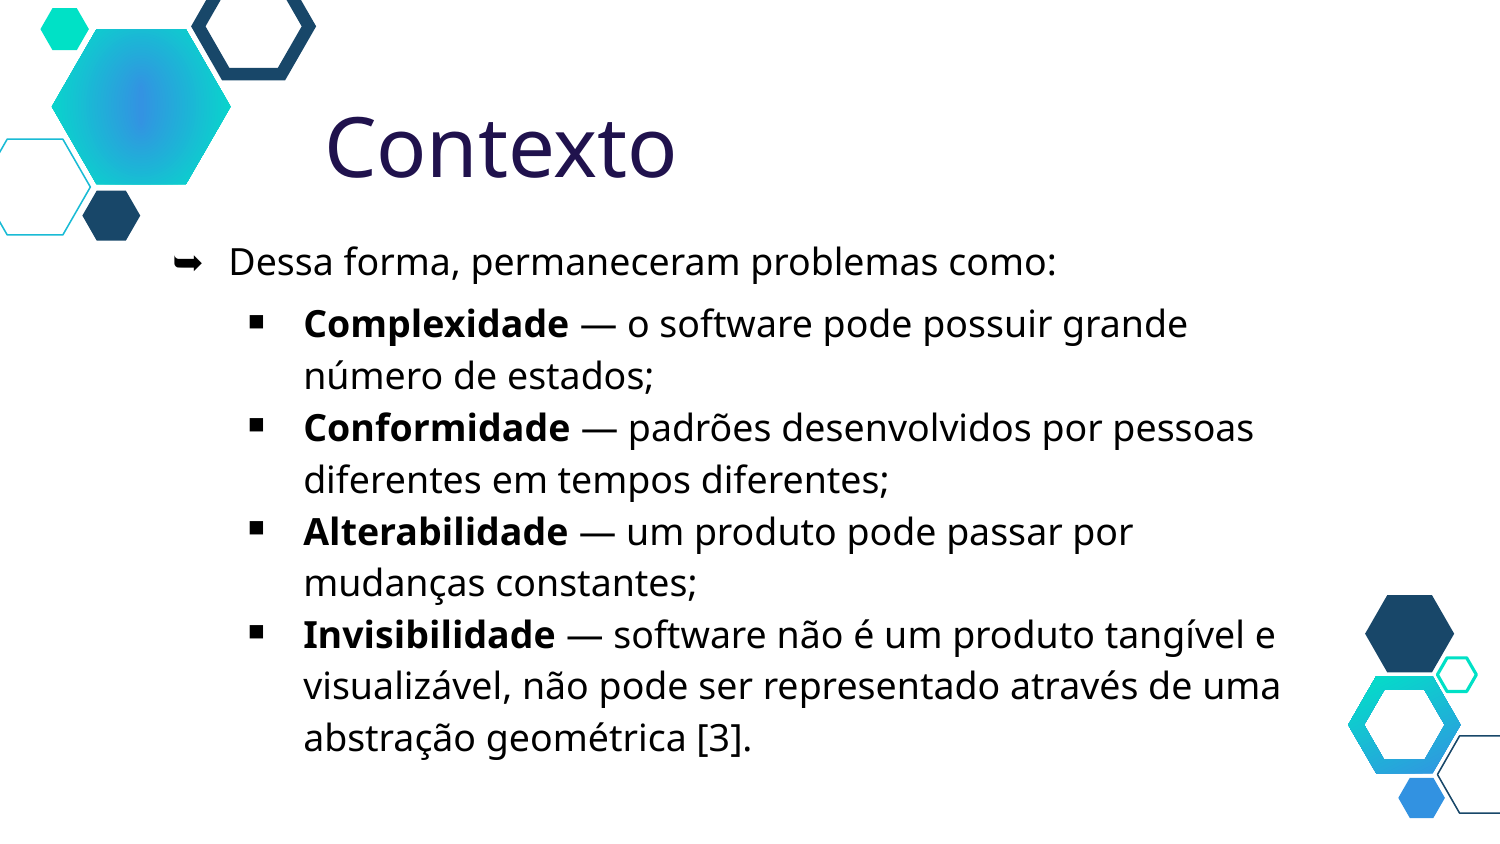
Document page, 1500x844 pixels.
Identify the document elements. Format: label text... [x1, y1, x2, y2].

list Dessa forma, permaneceram problemas como: Complexidade — o software pode possuir grande número de estados; Conformidade — padrões desenvolvidos por pessoas diferentes em tempos diferentes; Alterabilidade — um produto pode passar por mudanças constantes; Invisibilidade — software não é um produto tangível e visualizável, não pode ser representado através de uma abstração geométrica [3]. [138, 212, 1318, 755]
title Contexto [309, 103, 1121, 209]
